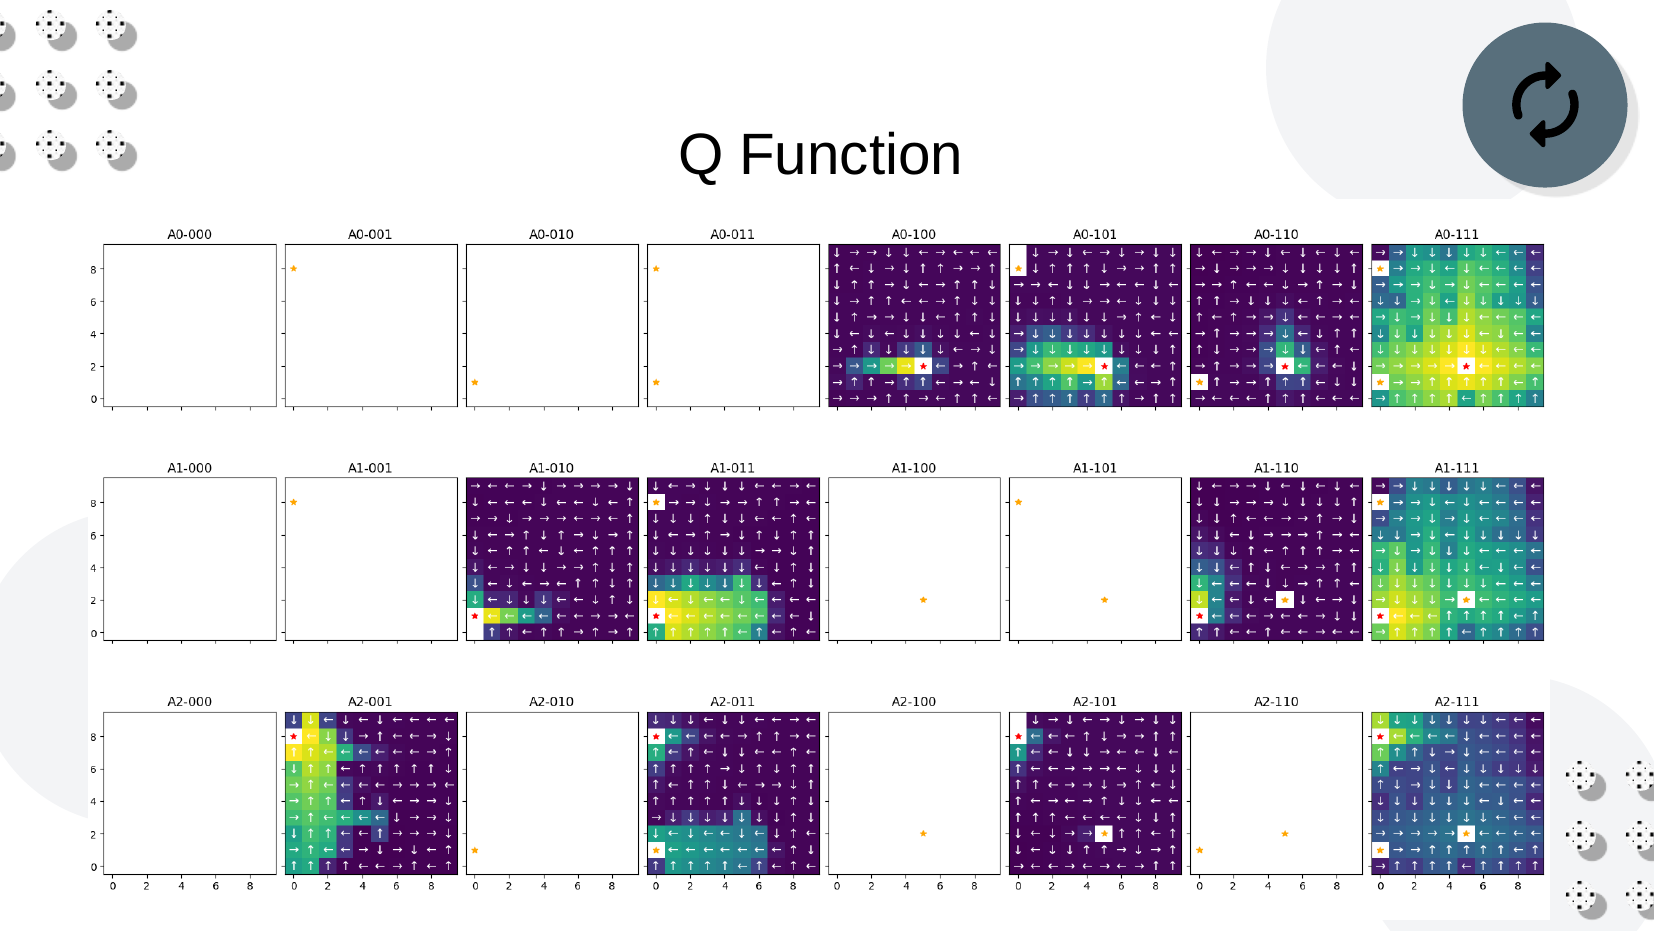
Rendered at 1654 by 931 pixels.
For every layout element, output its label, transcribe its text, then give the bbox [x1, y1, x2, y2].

picture [99, 69, 123, 76]
picture [1493, 52, 1598, 157]
picture [0, 73, 6, 98]
text_box [1467, 22, 1628, 186]
picture [1565, 820, 1596, 851]
picture [1625, 880, 1654, 911]
picture [35, 70, 66, 101]
picture [88, 199, 1550, 920]
picture [35, 130, 67, 161]
title Q Function [76, 76, 1565, 233]
picture [35, 10, 66, 41]
picture [1565, 760, 1596, 791]
picture [1625, 820, 1654, 851]
picture [0, 13, 6, 38]
picture [1625, 760, 1654, 791]
picture [1565, 880, 1596, 911]
picture [95, 9, 126, 41]
picture [0, 133, 7, 158]
